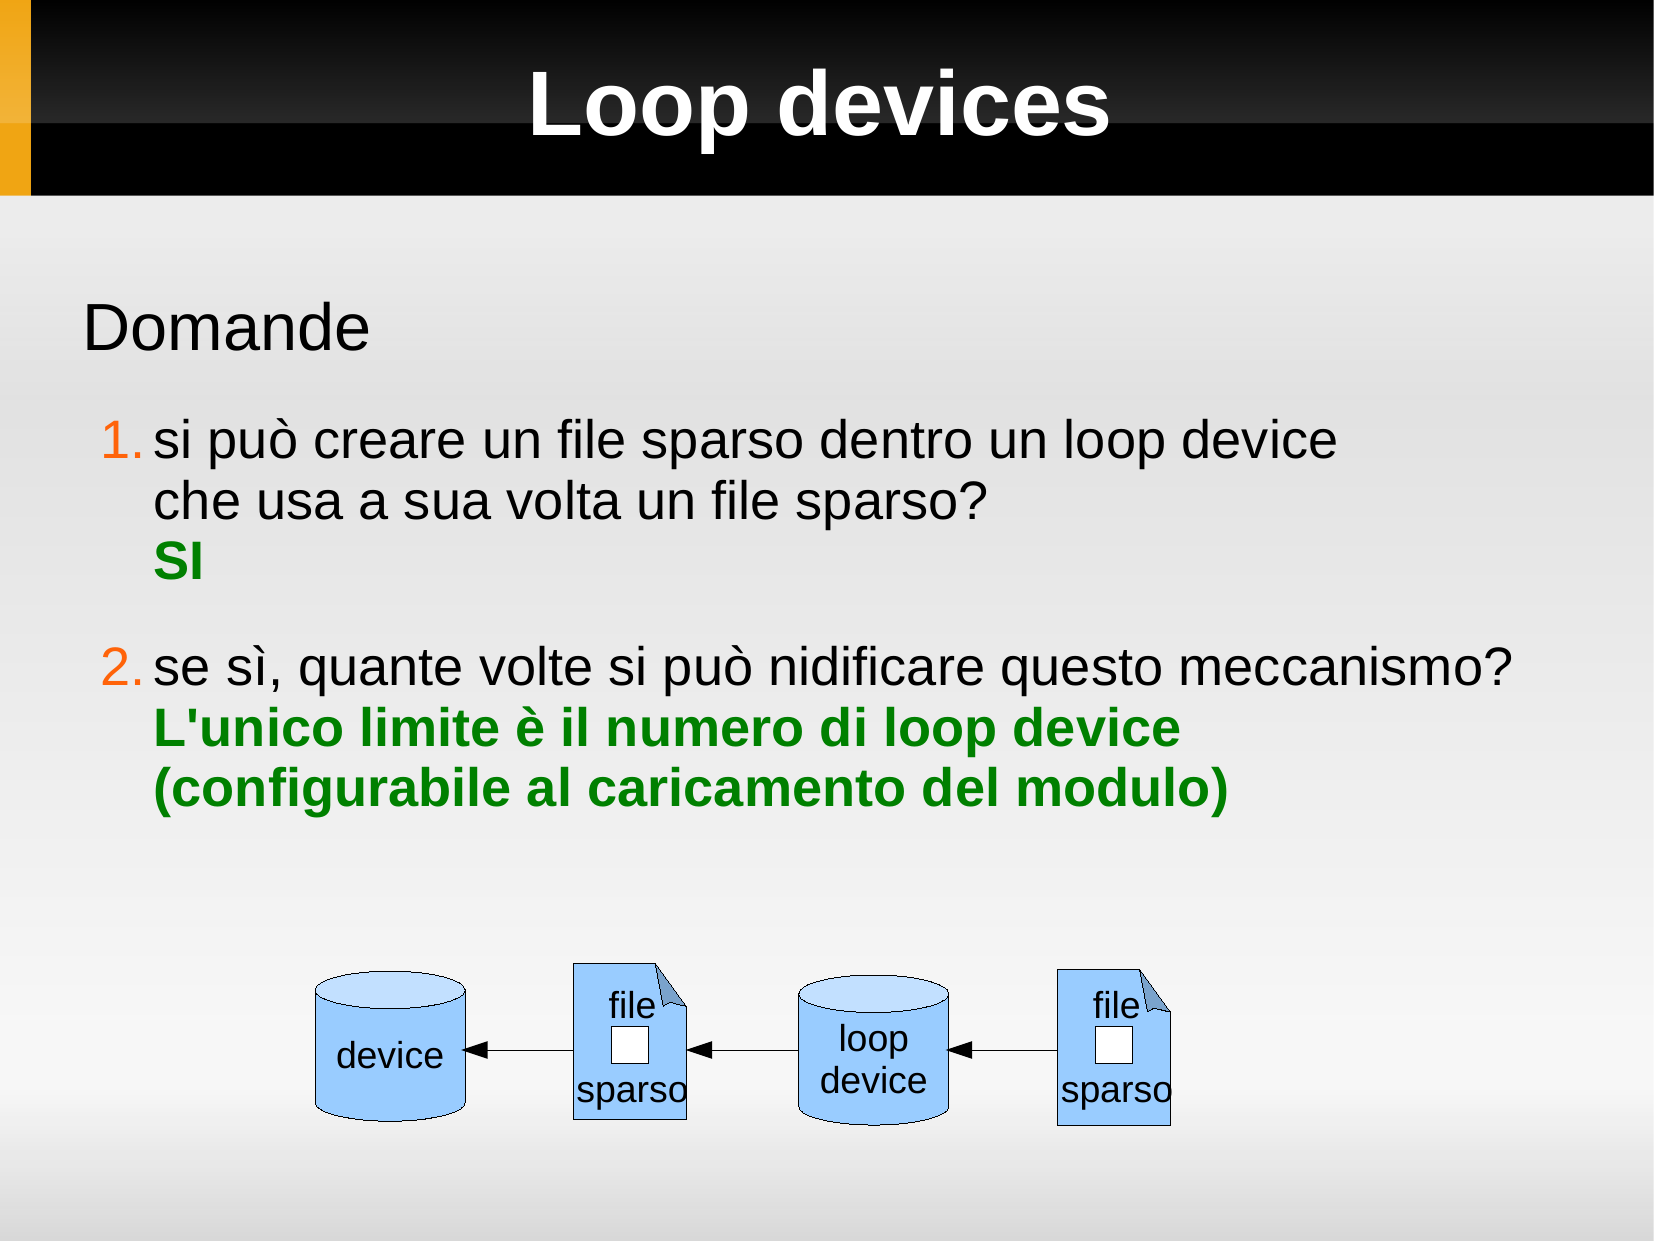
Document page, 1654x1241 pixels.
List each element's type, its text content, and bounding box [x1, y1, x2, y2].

picture [0, 0, 1654, 1241]
text_box device [315, 991, 466, 1122]
title Loop devices [76, 0, 1565, 208]
text_box file sparso [561, 977, 704, 1119]
text_box loop device [798, 995, 949, 1126]
text_box [1057, 1119, 1171, 1126]
text_box file sparso [1045, 977, 1188, 1119]
text_box [1057, 969, 1146, 977]
text_box [1095, 1026, 1133, 1064]
list Domande si può creare un file sparso dentro un loop device che usa a sua volta un file sparso? SI se sì, quante volte si può nidificare questo meccanismo? L'unico limite è il numero di loop device (configurabile al caricamento del modulo) [82, 290, 1571, 938]
text_box [573, 963, 666, 977]
